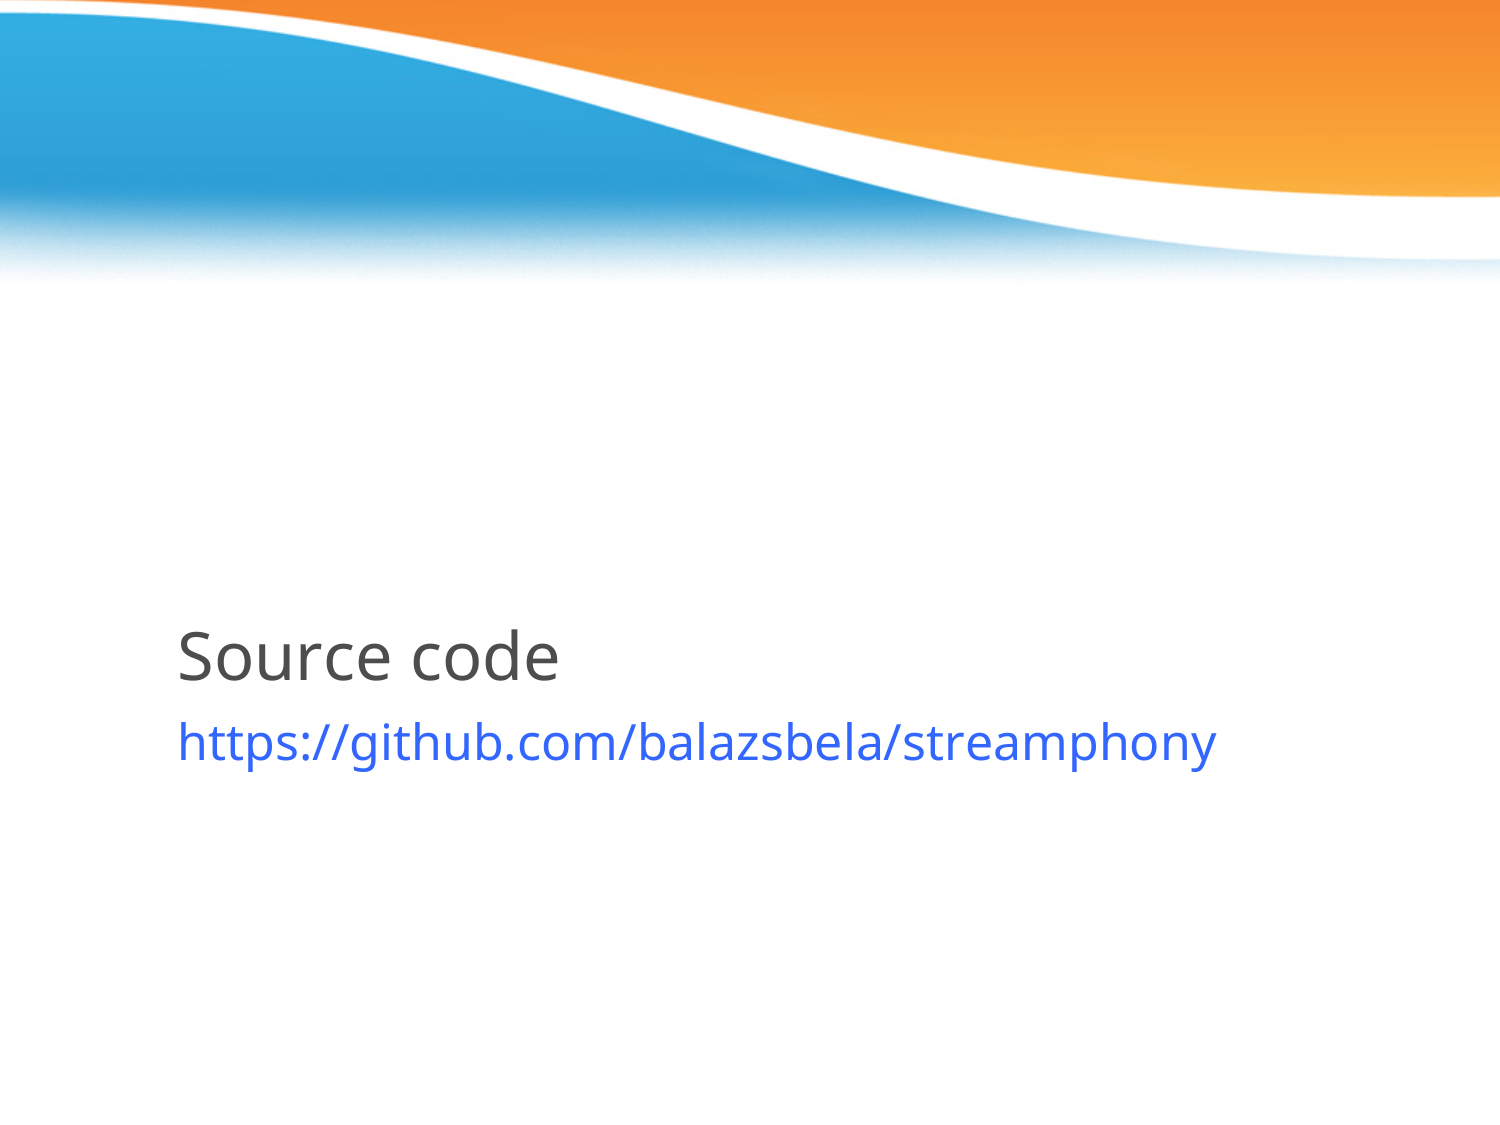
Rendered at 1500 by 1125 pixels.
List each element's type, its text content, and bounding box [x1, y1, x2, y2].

list Source code https://github.com/balazsbela/streamphony [162, 412, 1363, 1113]
picture [0, 0, 1500, 1125]
